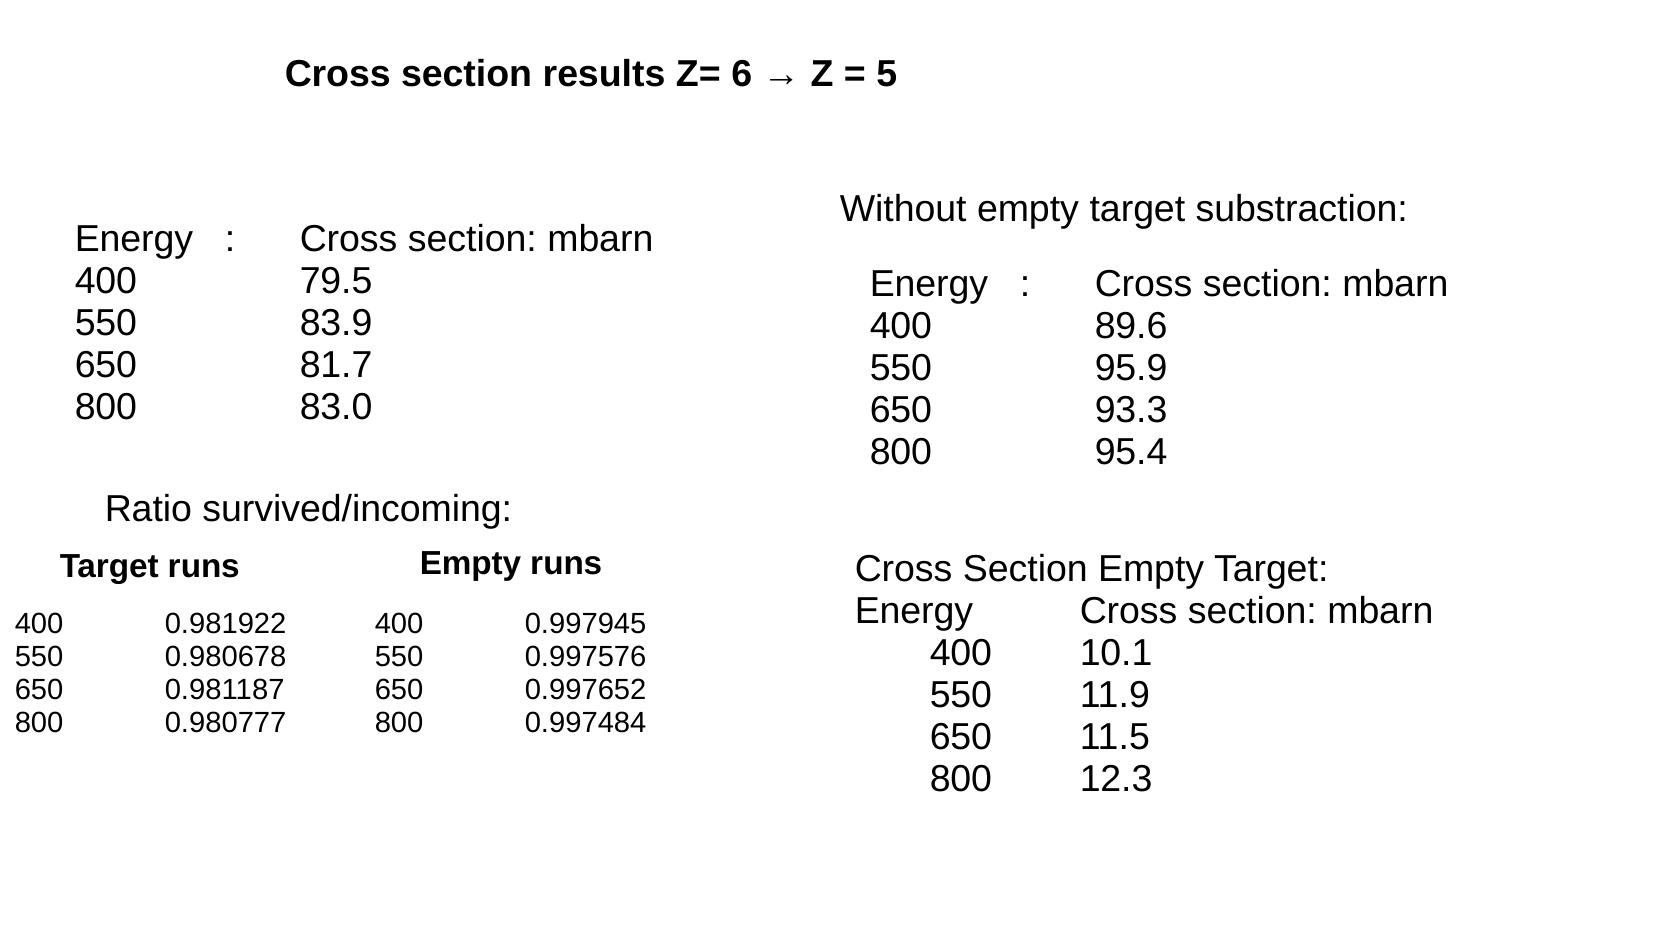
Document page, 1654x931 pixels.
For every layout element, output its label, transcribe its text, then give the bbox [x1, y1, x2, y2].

text_box Cross section results Z= 6 → Z = 5 [270, 45, 1201, 102]
text_box Energy : Cross section: mbarn 400 79.5 550 83.9 650 81.7 800 83.0 [60, 210, 721, 436]
text_box Ratio survived/incoming: [90, 480, 706, 537]
text_box Empty runs [405, 536, 661, 589]
text_box 400 0.981922 550 0.980678 650 0.981187 800 0.980777 [0, 600, 360, 787]
text_box Without empty target substraction: [825, 180, 1501, 237]
text_box 400 0.997945 550 0.997576 650 0.997652 800 0.997484 [360, 600, 721, 787]
text_box Energy : Cross section: mbarn 400 89.6 550 95.9 650 93.3 800 95.4 [855, 255, 1516, 481]
text_box Target runs [45, 540, 301, 592]
text_box Cross Section Empty Target: Energy Cross section: mbarn 400 10.1 550 11.9 650 11.5 800 12.3 [840, 540, 1591, 807]
